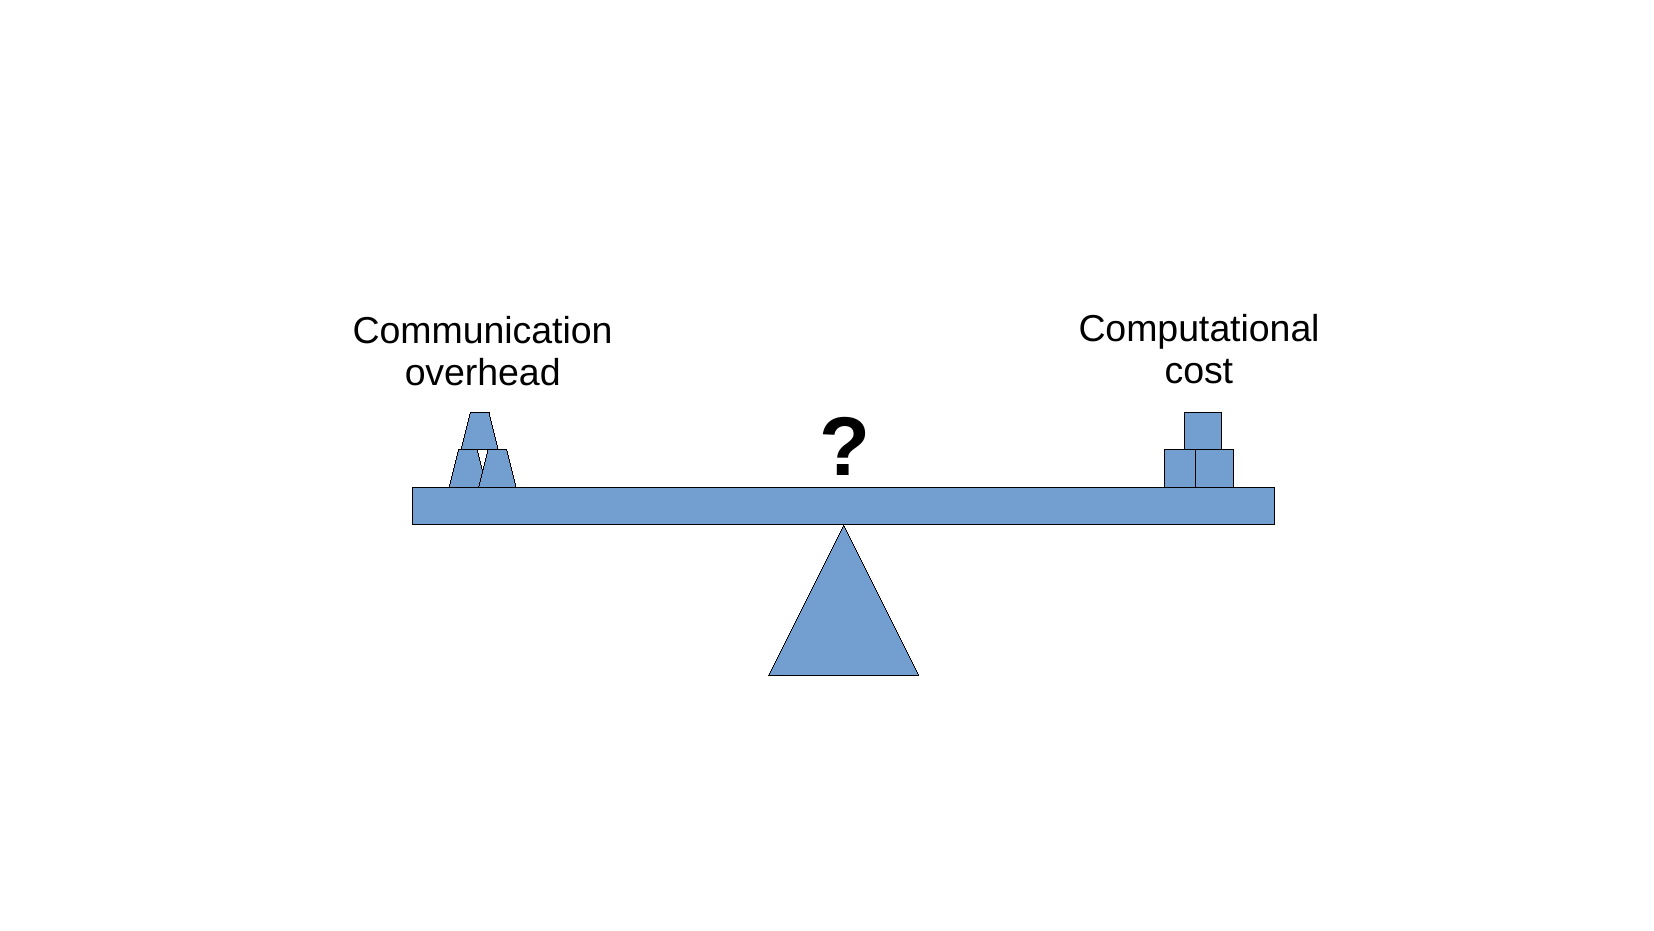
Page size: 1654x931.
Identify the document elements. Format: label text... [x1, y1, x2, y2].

text_box ? [805, 392, 886, 501]
text_box Computational cost [1030, 300, 1368, 399]
text_box Communication overhead [313, 301, 652, 401]
text_box [412, 412, 1275, 676]
